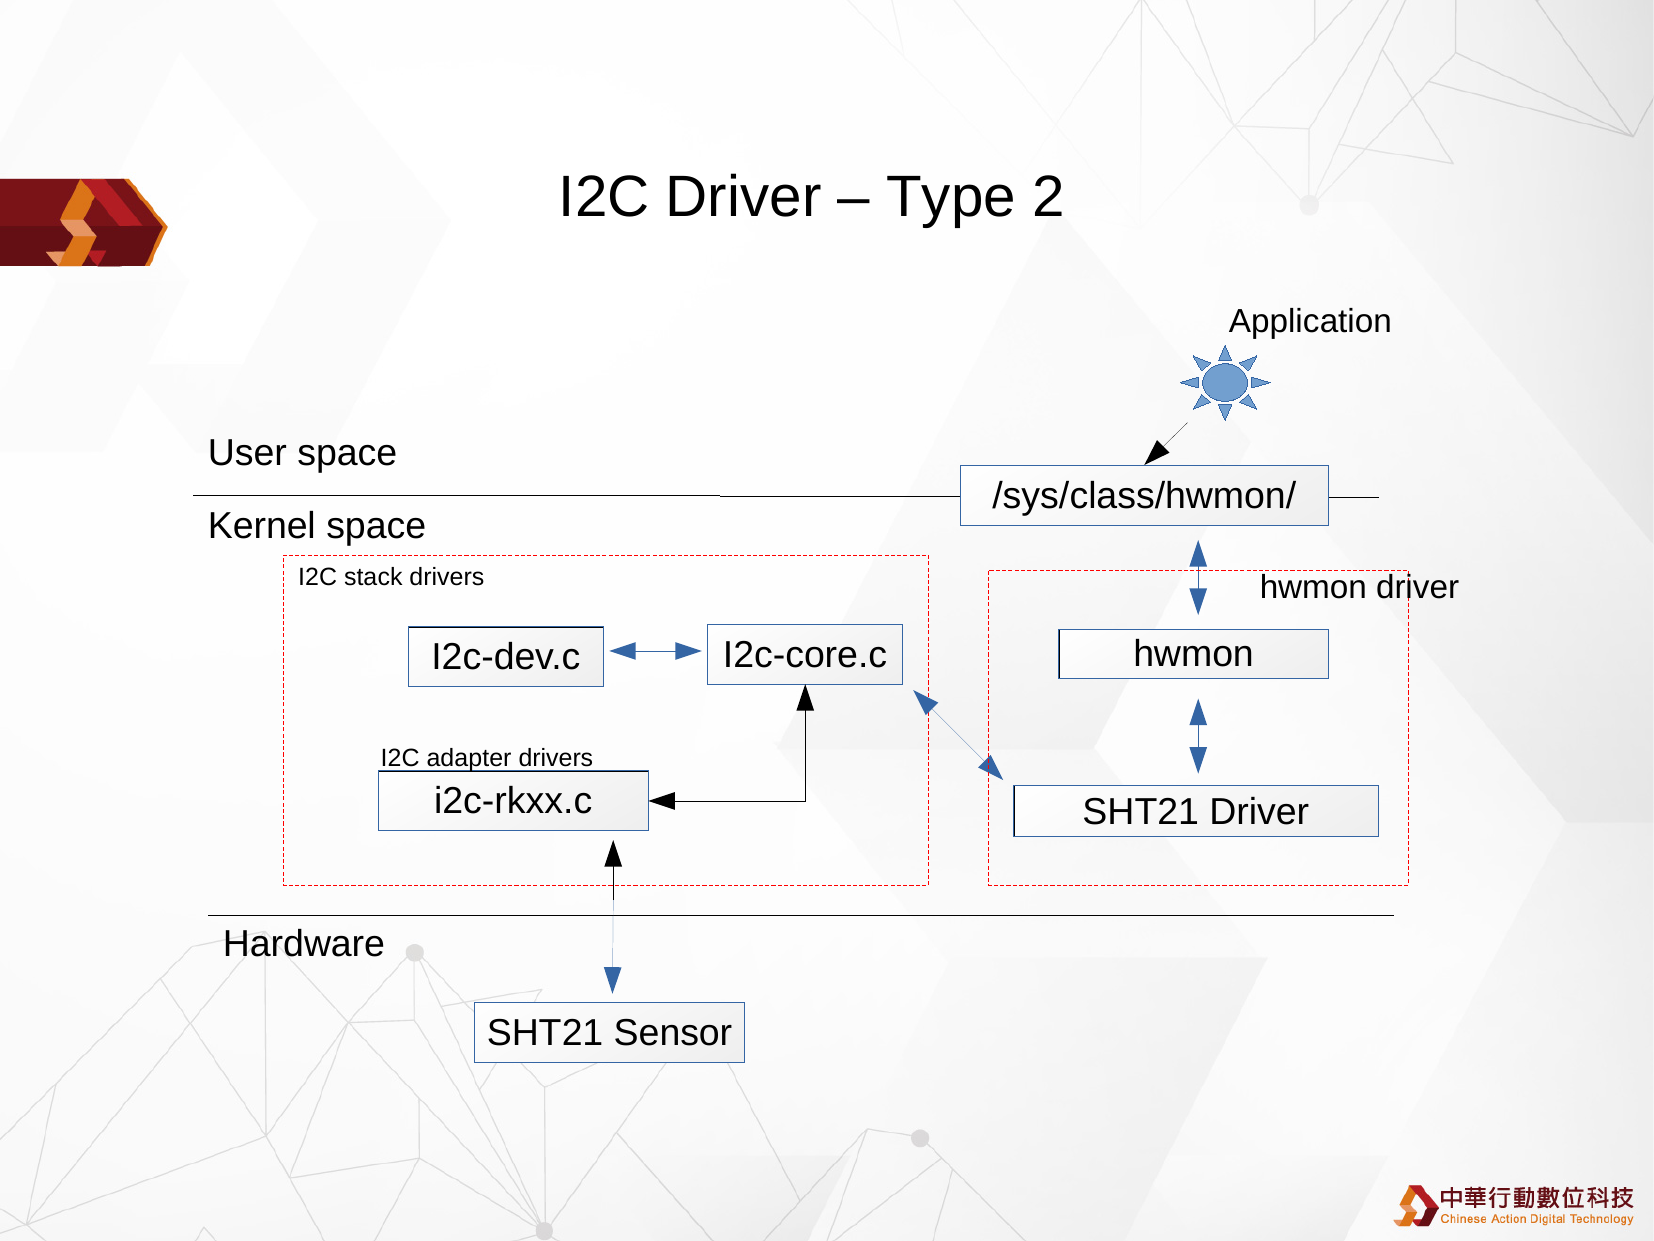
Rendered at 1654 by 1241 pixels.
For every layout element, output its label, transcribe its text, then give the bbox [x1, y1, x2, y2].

text_box User space [193, 424, 419, 497]
text_box I2c-dev.c [408, 626, 604, 687]
text_box I2C stack drivers [283, 555, 526, 601]
text_box hwmon [1058, 629, 1329, 679]
text_box Hardware [208, 915, 404, 976]
text_box [1202, 363, 1248, 402]
title I2C Driver – Type 2 [118, 112, 1506, 281]
text_box [1239, 394, 1257, 410]
text_box Application [1196, 295, 1426, 361]
picture [0, 0, 1654, 1241]
text_box [1251, 377, 1271, 388]
text_box /sys/class/hwmon/ [960, 465, 1329, 526]
text_box I2c-core.c [707, 624, 903, 685]
text_box SHT21 Sensor [474, 1002, 745, 1063]
text_box I2C adapter drivers [365, 736, 666, 779]
text_box [1218, 404, 1232, 421]
text_box SHT21 Driver [1013, 785, 1379, 837]
text_box [1180, 377, 1199, 388]
text_box hwmon driver [1245, 560, 1515, 650]
text_box [1193, 355, 1211, 371]
text_box [1239, 361, 1255, 371]
text_box [1193, 394, 1211, 410]
text_box Kernel space [193, 497, 464, 571]
text_box i2c-rkxx.c [378, 779, 649, 831]
